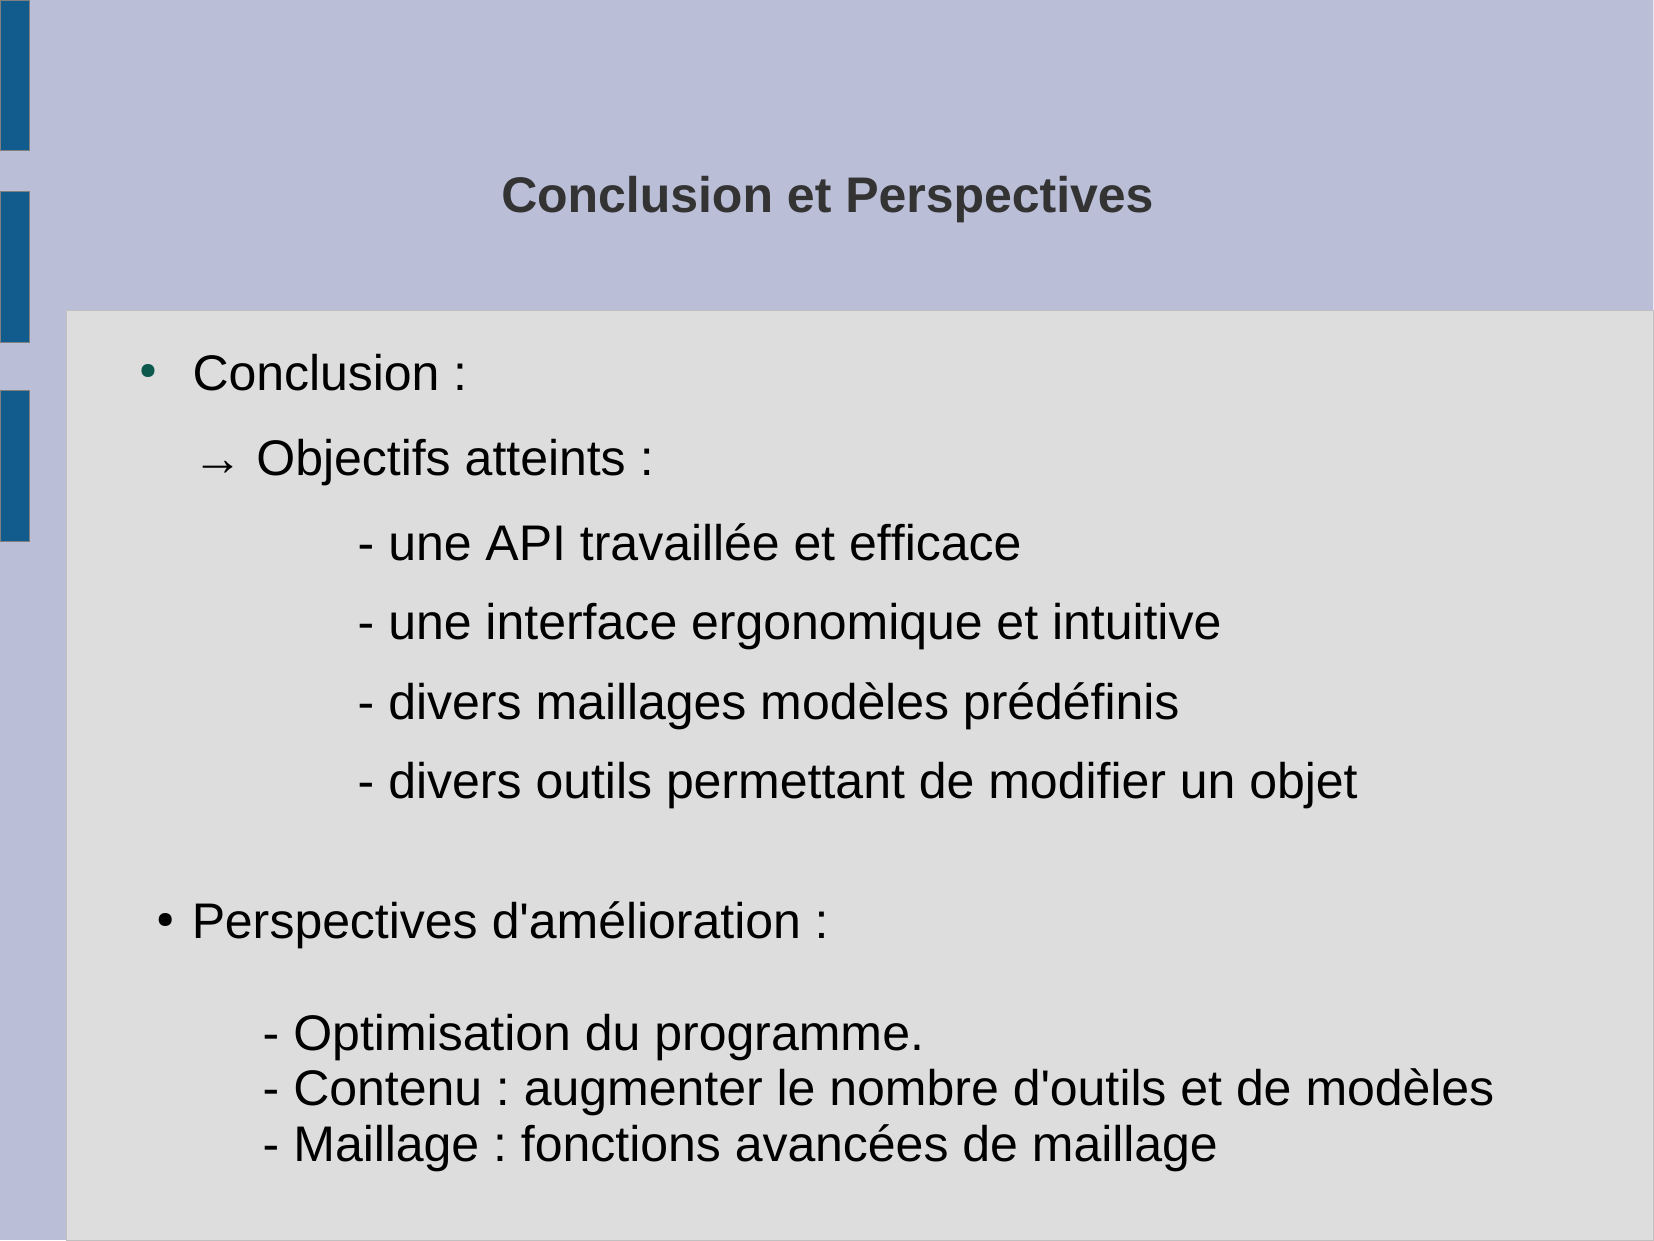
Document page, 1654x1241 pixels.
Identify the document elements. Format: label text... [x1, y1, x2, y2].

list Conclusion : → Objectifs atteints : - une API travaillée et efficace - une interface ergonomique et intuitive - divers maillages modèles prédéfinis - divers outils permettant de modifier un objet [121, 344, 1534, 1065]
text_box Perspectives d'amélioration : - Optimisation du programme. - Contenu : augmenter le nombre d'outils et de modèles - Maillage : fonctions avancées de maillage [141, 885, 1595, 1225]
title Conclusion et Perspectives [121, 91, 1534, 299]
